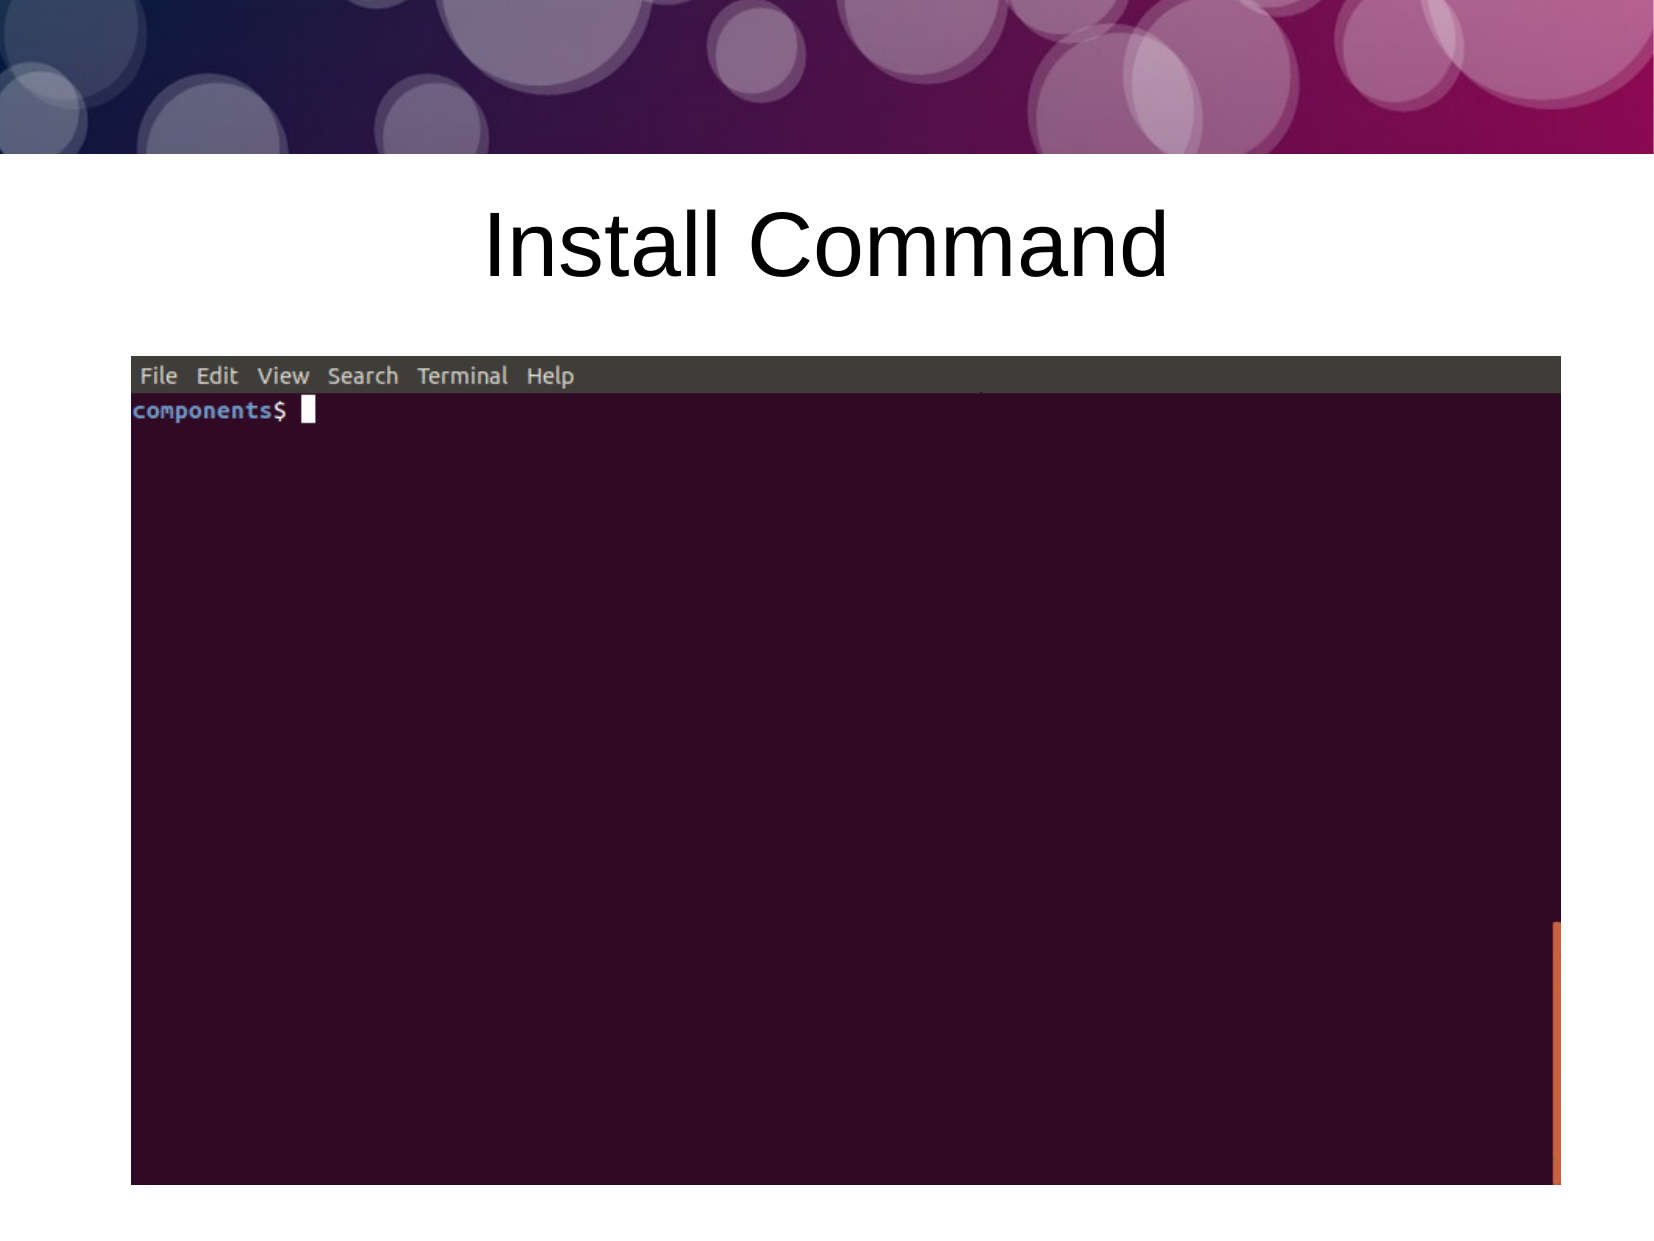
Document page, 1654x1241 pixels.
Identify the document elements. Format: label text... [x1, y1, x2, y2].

picture [131, 356, 1561, 1186]
picture [0, 0, 1654, 154]
title Install Command [82, 159, 1571, 331]
